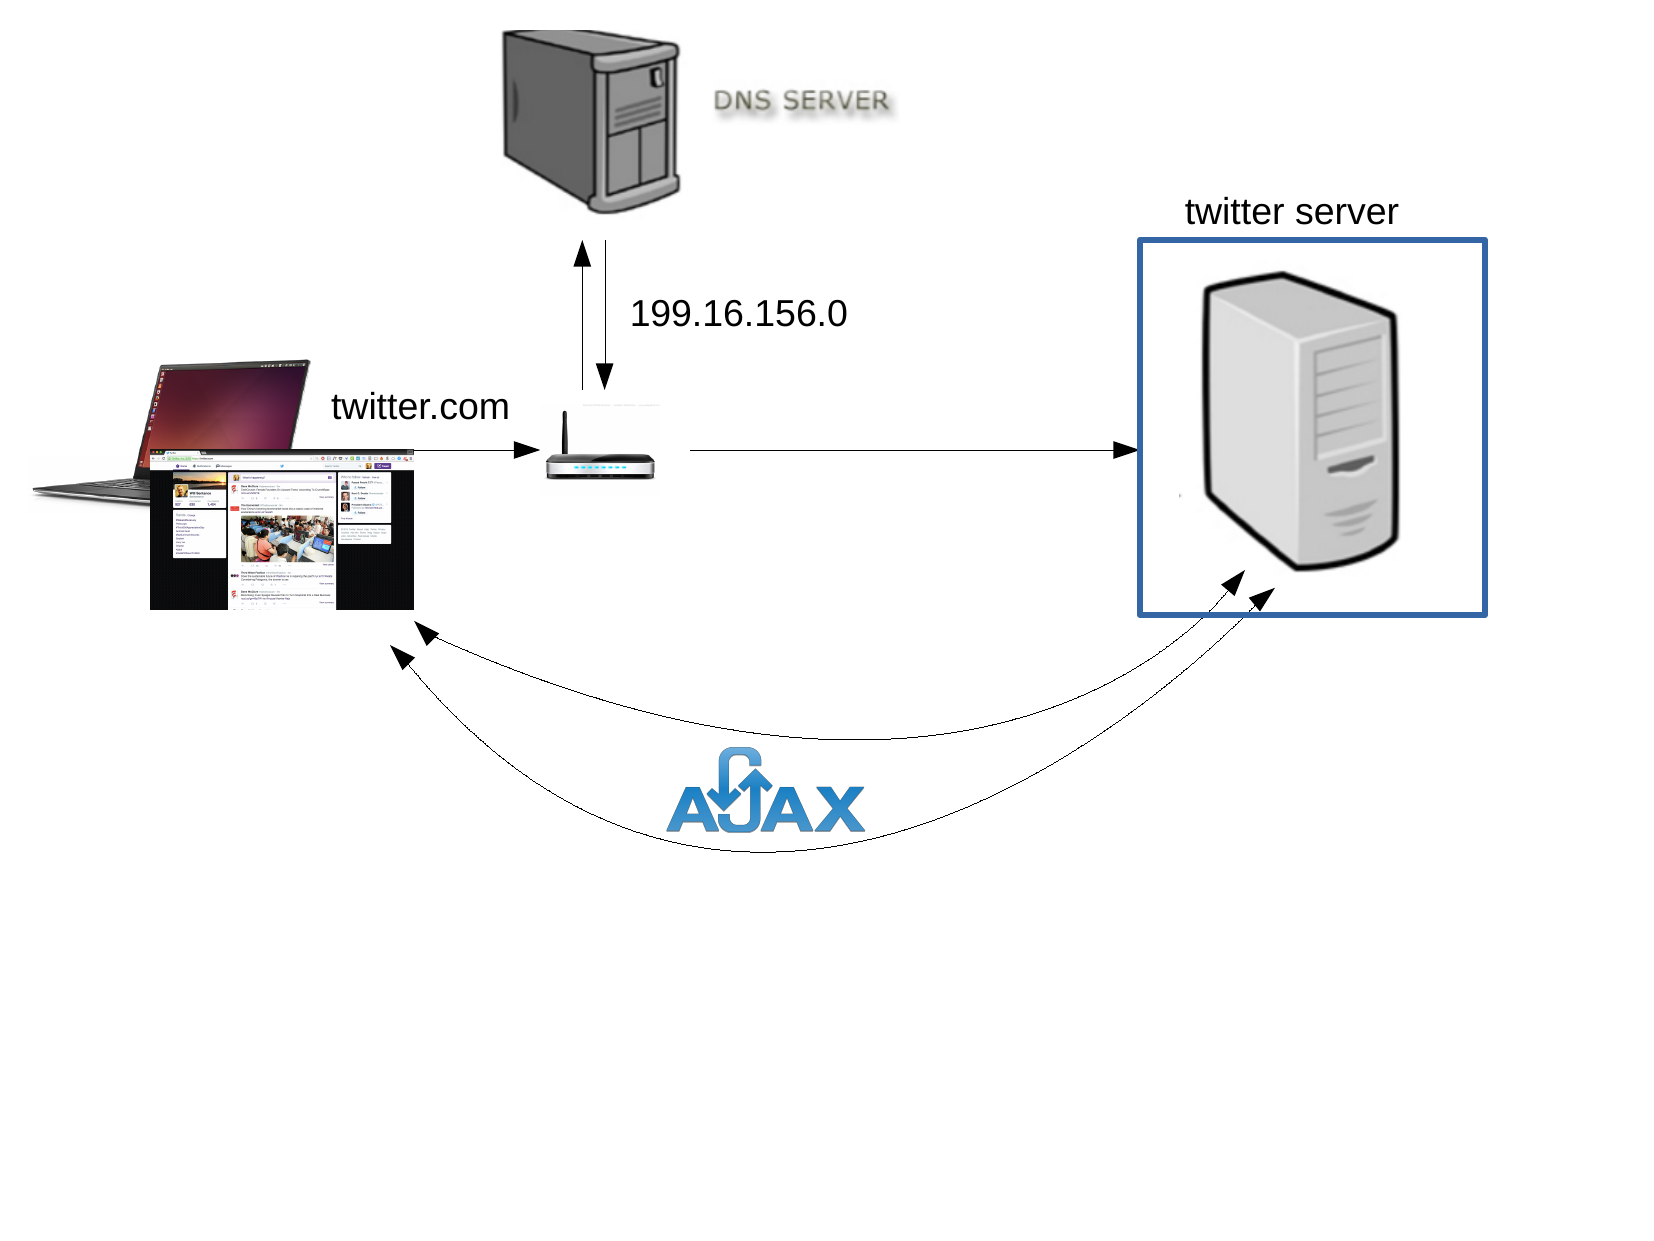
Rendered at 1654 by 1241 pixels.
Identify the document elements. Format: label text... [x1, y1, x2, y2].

picture [1179, 254, 1426, 588]
text_box 199.16.156.0 [615, 285, 863, 342]
text_box twitter server [1170, 183, 1415, 237]
picture [540, 404, 661, 495]
picture [660, 739, 871, 841]
text_box twitter.com [316, 378, 526, 436]
picture [498, 30, 901, 220]
picture [27, 359, 414, 610]
